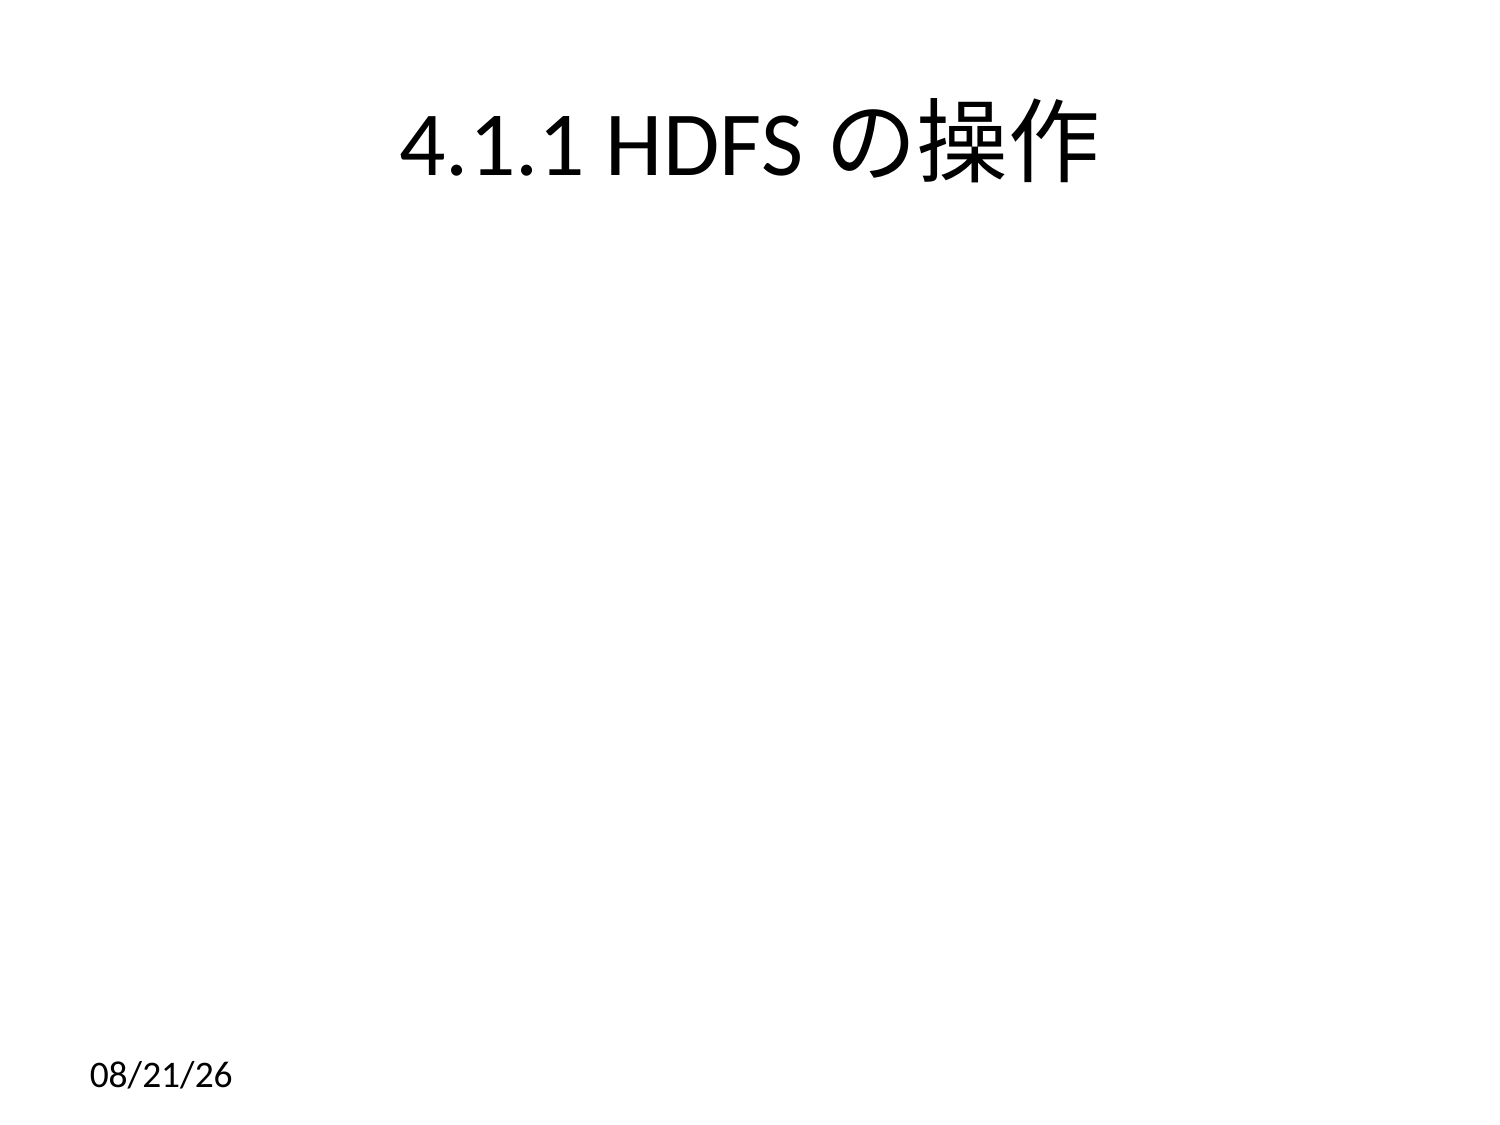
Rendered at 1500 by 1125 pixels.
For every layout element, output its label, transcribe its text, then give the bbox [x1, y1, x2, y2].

title 4.1.1 HDFS の操作 [75, 21, 1426, 257]
